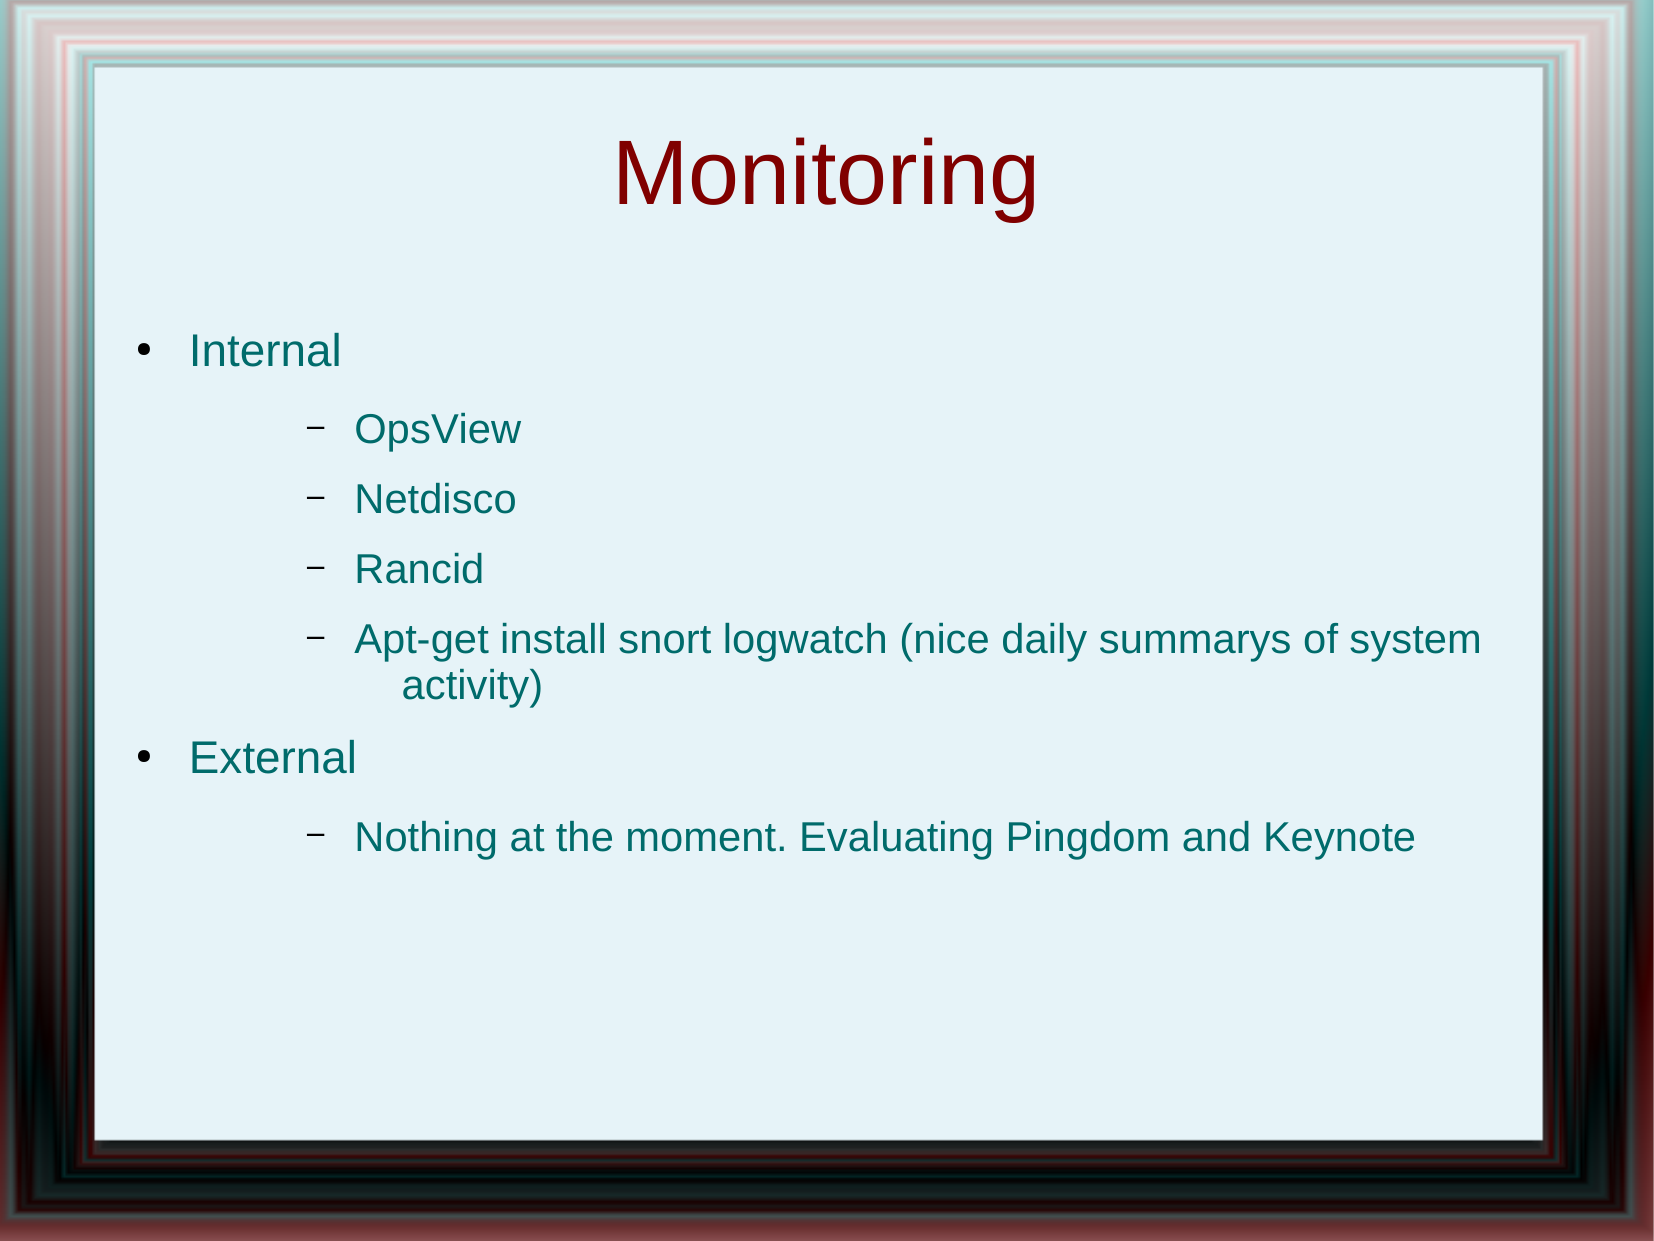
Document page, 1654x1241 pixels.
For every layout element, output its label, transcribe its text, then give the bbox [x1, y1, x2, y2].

list Internal OpsView Netdisco Rancid Apt-get install snort logwatch (nice daily summarys of system activity) External Nothing at the moment. Evaluating Pingdom and Keynote [118, 324, 1506, 1129]
picture [0, 0, 1654, 1241]
title Monitoring [118, 95, 1536, 250]
